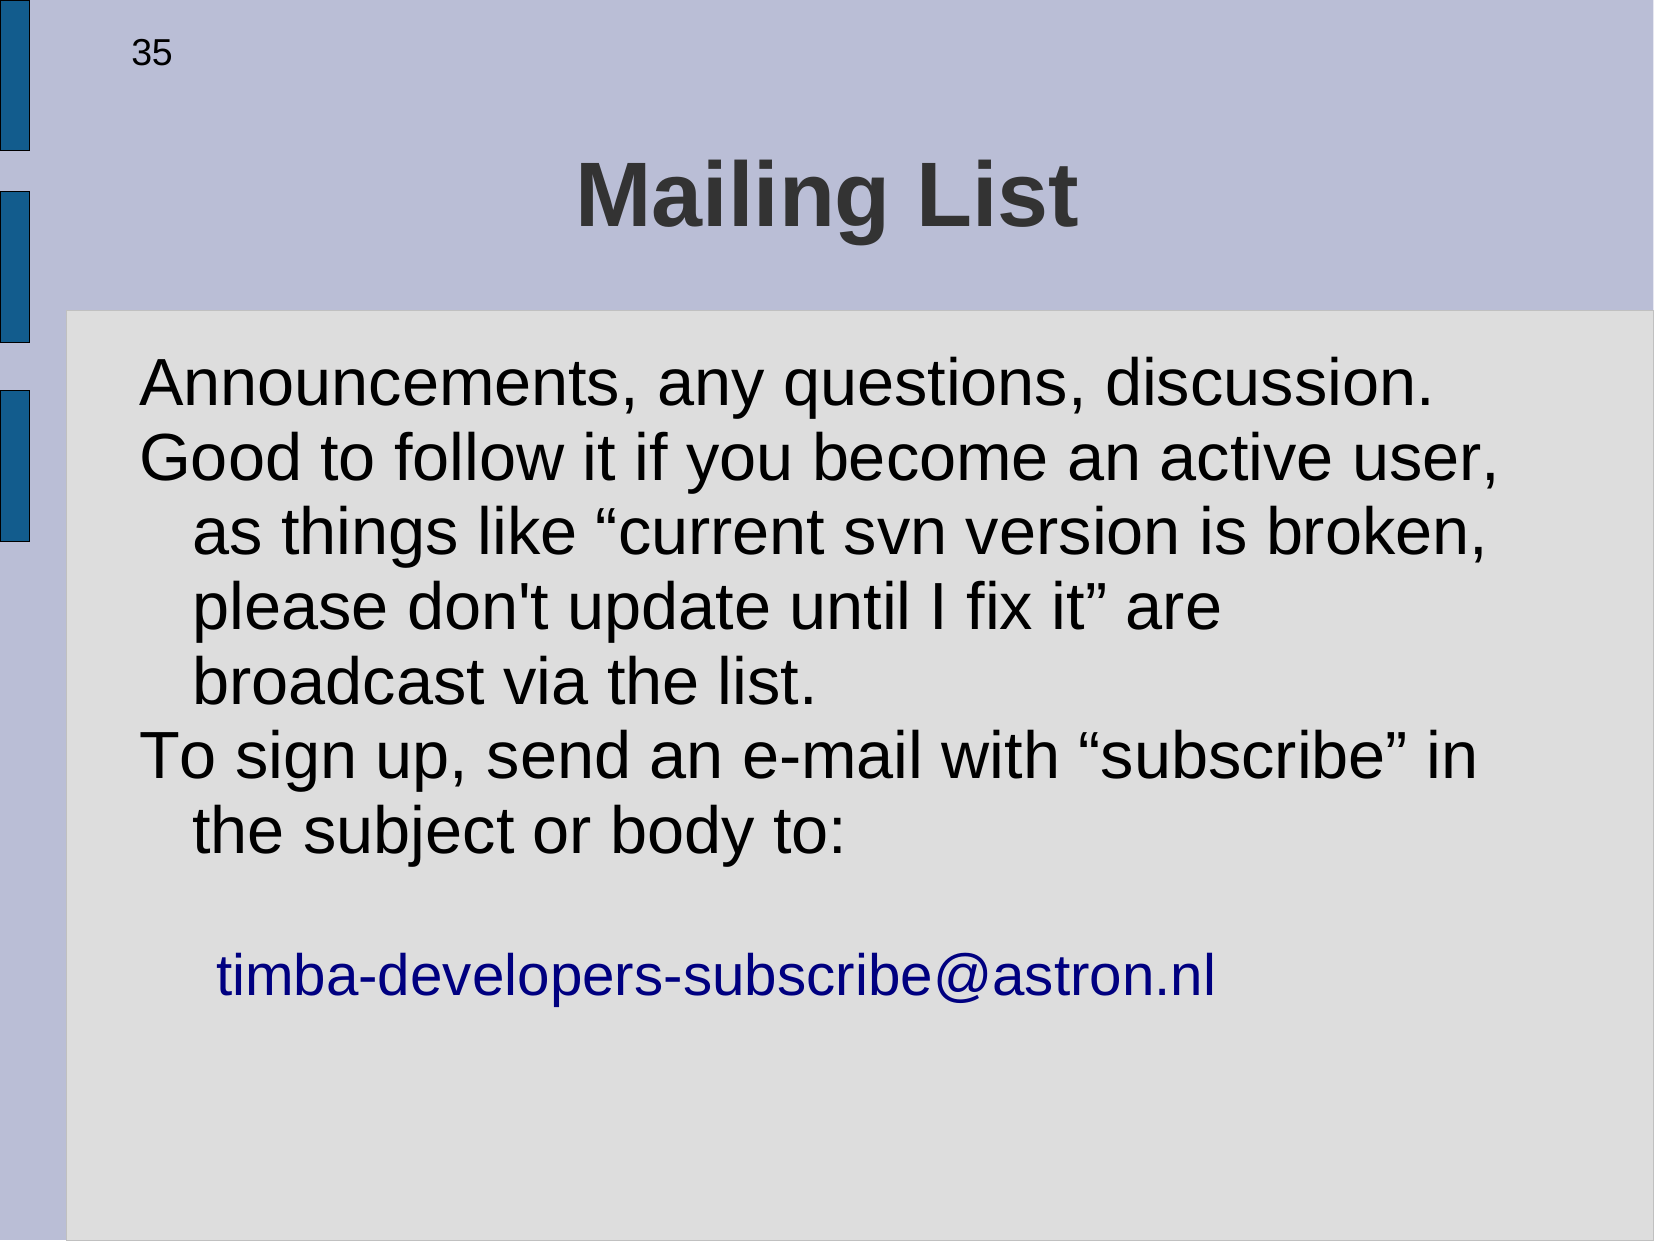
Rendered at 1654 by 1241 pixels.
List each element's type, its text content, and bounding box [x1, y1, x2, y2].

title Mailing List [121, 91, 1534, 299]
list Announcements, any questions, discussion. Good to follow it if you become an active user, as things like “current svn version is broken, please don't update until I fix it” are broadcast via the list. To sign up, send an e-mail with “subscribe” in the subject or body to: timba-developers-subscribe@astron.nl [121, 344, 1534, 1127]
text_box <number> [155, 23, 279, 97]
